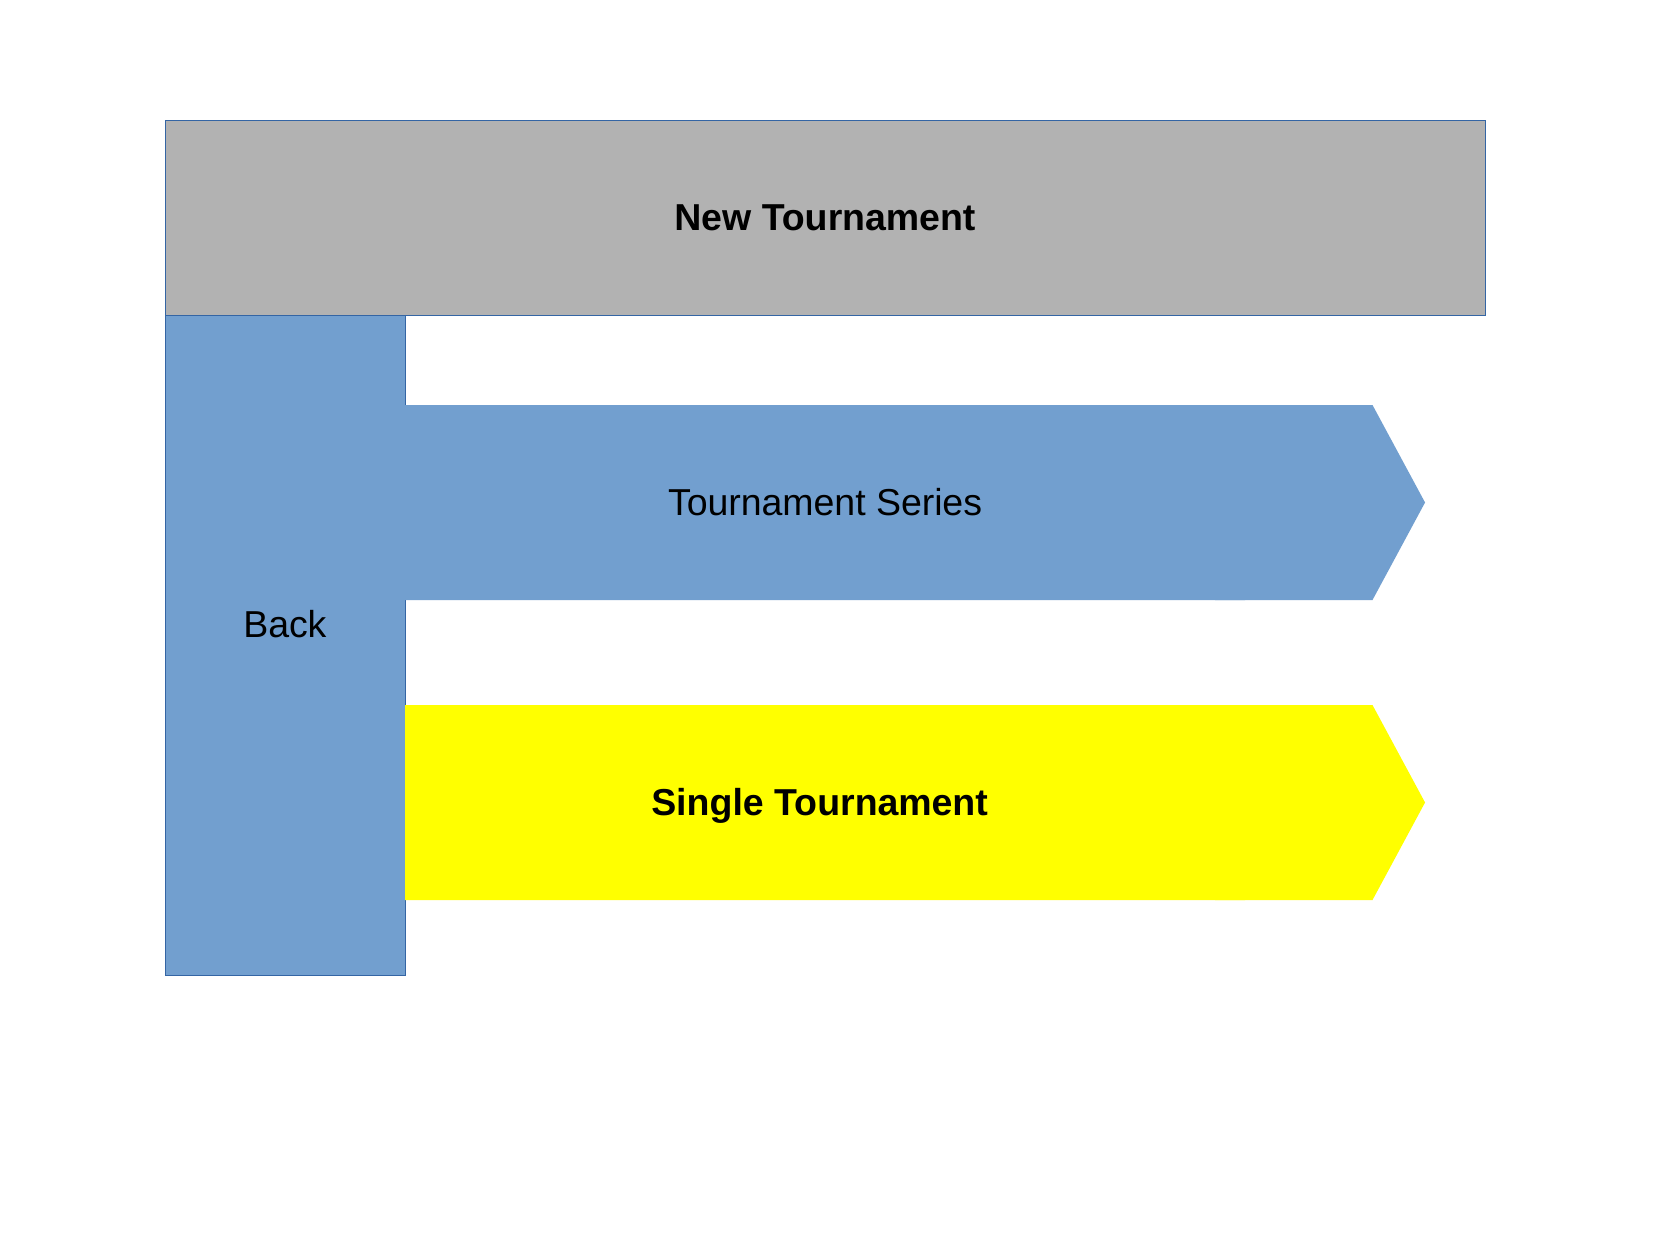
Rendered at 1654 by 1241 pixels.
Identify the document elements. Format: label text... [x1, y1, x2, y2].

text_box New Tournament [165, 120, 1486, 316]
text_box [1215, 705, 1426, 901]
text_box Back [165, 315, 406, 976]
text_box [1215, 405, 1426, 601]
text_box Single Tournament [405, 705, 1215, 901]
text_box Tournament Series [405, 405, 1215, 601]
